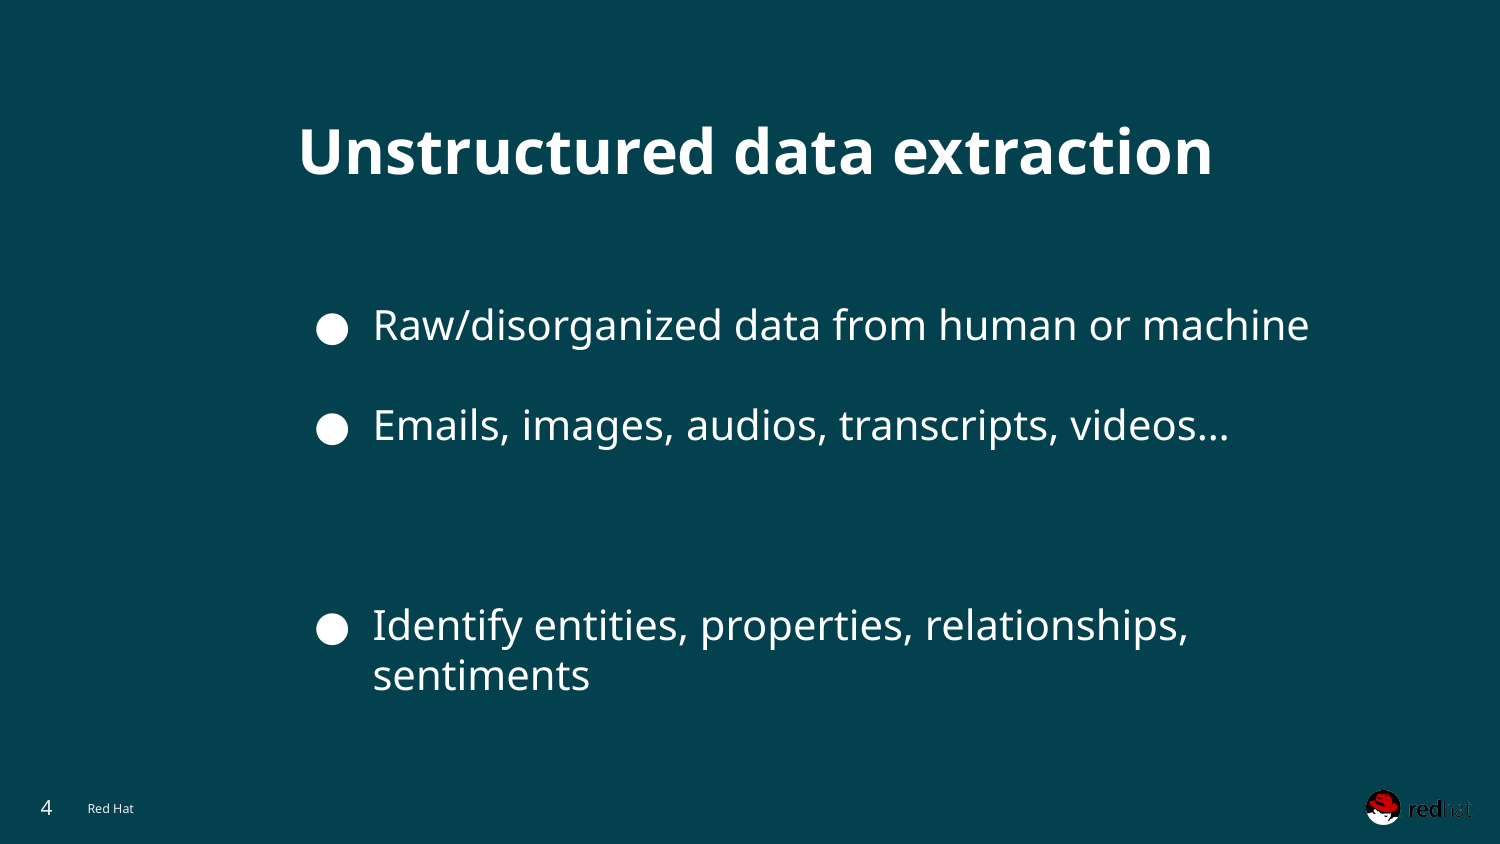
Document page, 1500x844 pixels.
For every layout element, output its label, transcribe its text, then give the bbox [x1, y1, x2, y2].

text_box Raw/disorganized data from human or machine Emails, images, audios, transcripts, videos… Identify entities, properties, relationships, sentiments [282, 284, 1359, 715]
picture [1366, 790, 1474, 825]
text_box Unstructured data extraction [282, 96, 1445, 202]
slide_number <number> [16, 776, 77, 842]
